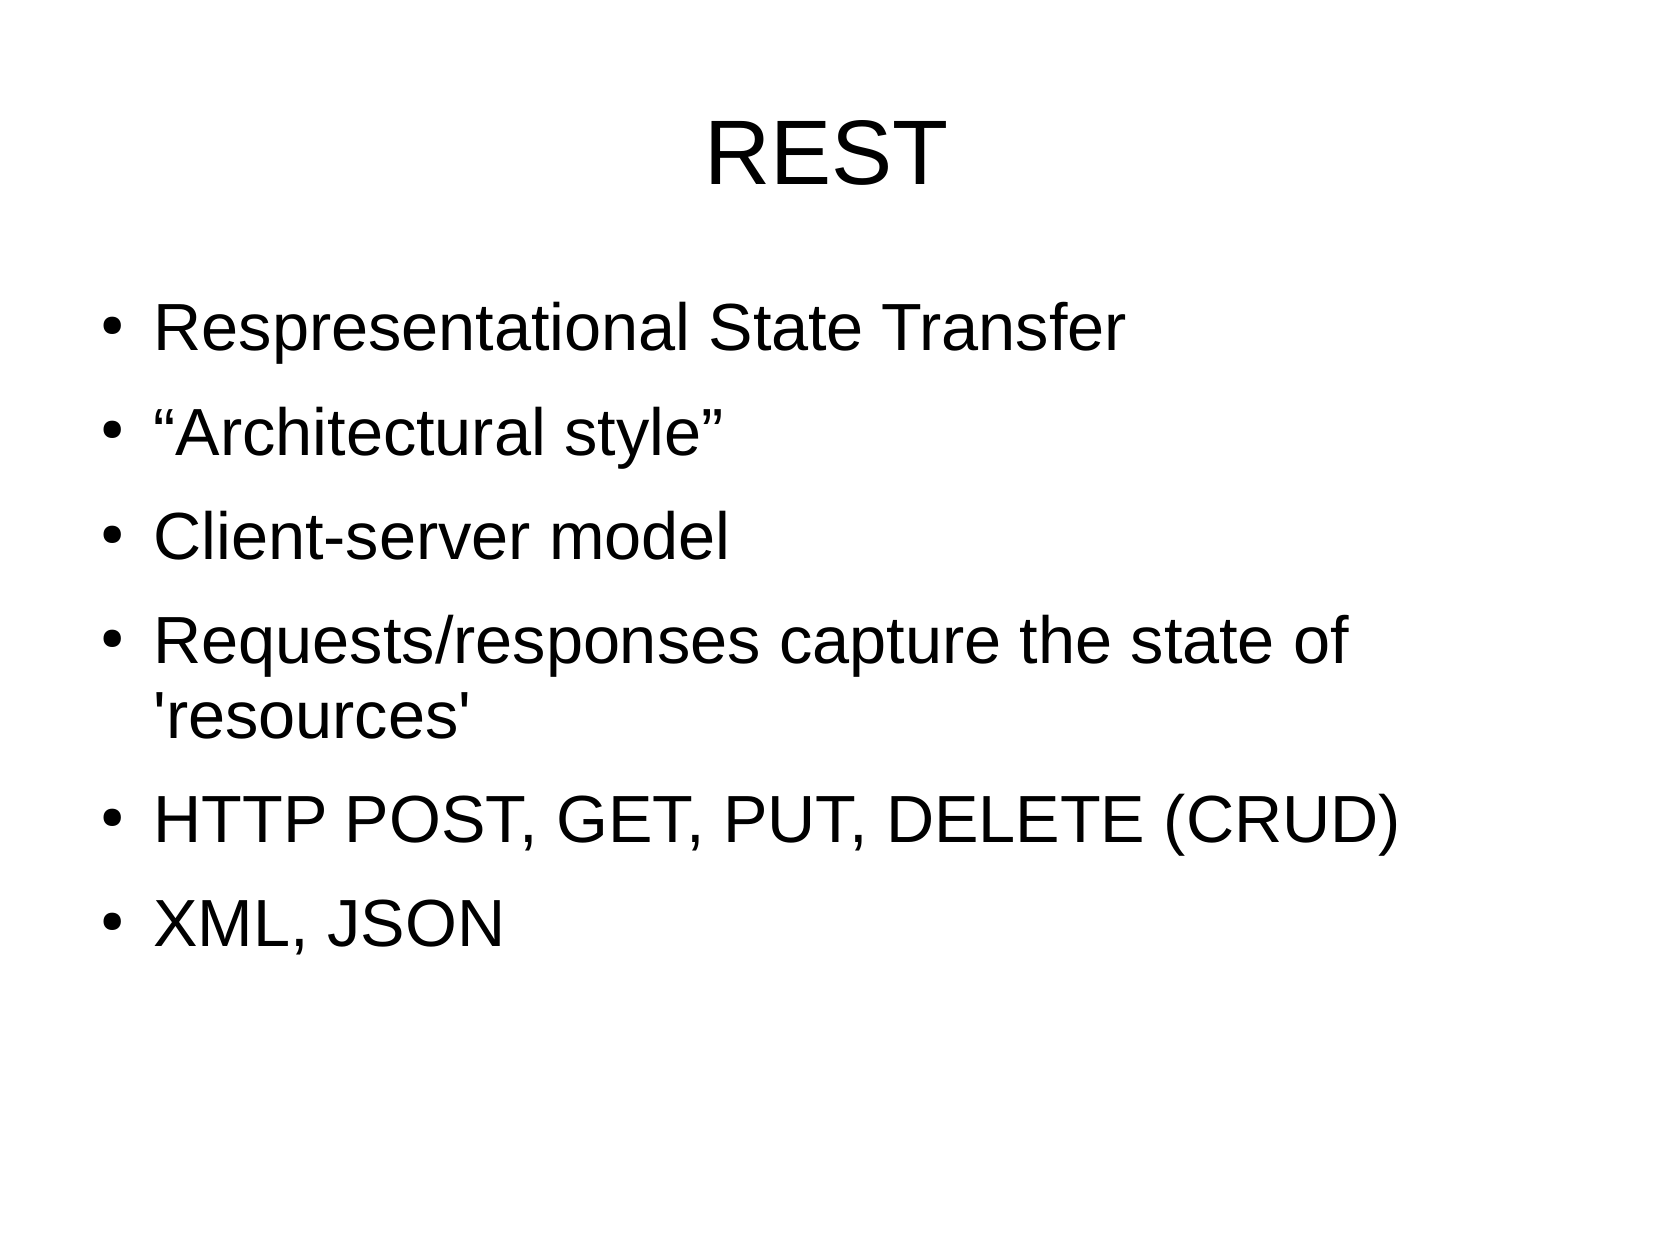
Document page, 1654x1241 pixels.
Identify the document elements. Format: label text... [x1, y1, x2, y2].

list Respresentational State Transfer “Architectural style” Client-server model Requests/responses capture the state of 'resources' HTTP POST, GET, PUT, DELETE (CRUD) XML, JSON [82, 290, 1538, 1010]
title REST [82, 49, 1571, 257]
